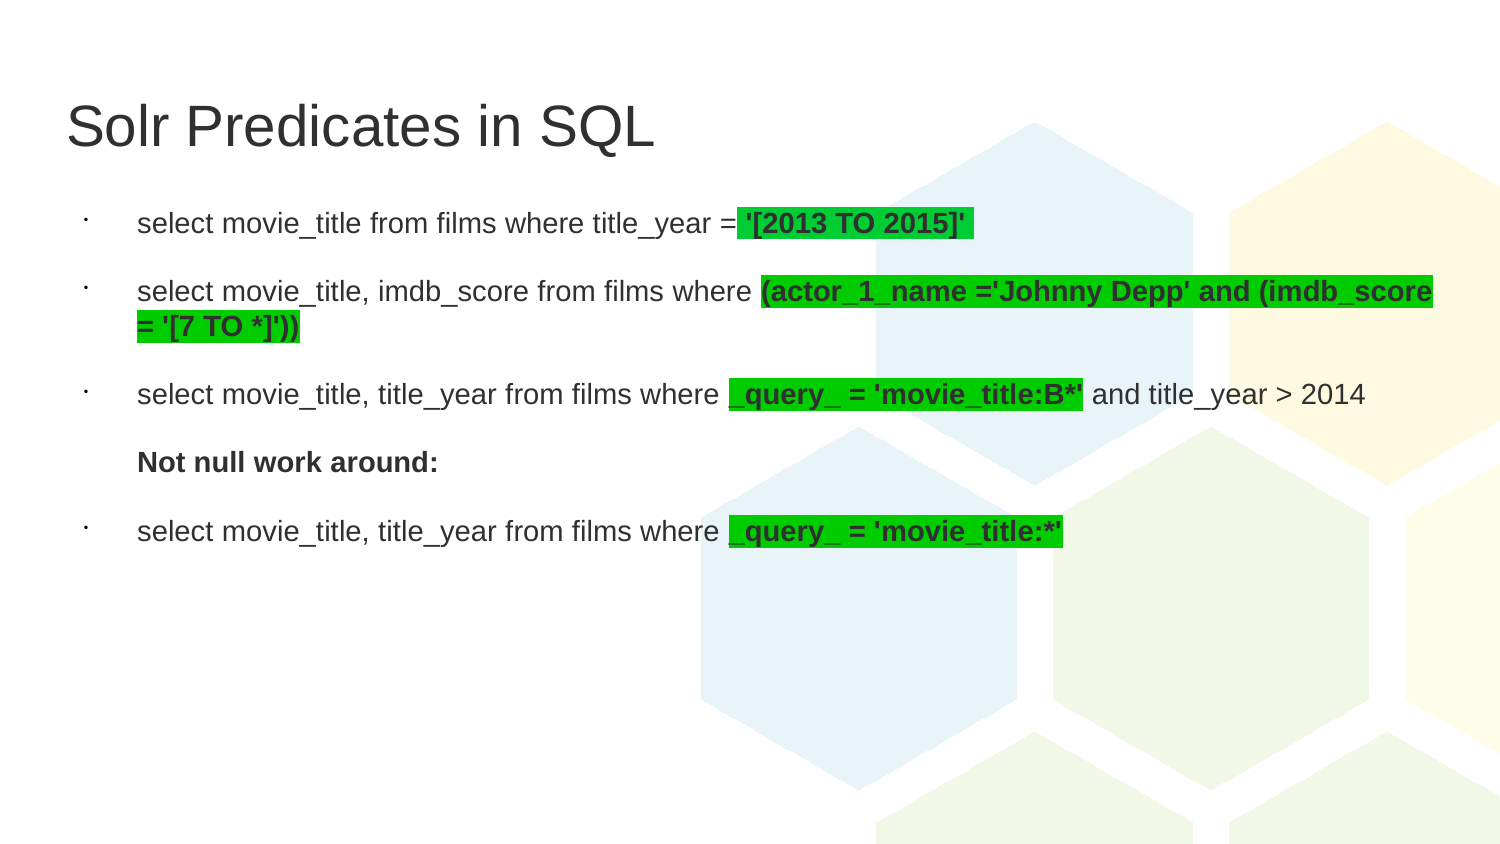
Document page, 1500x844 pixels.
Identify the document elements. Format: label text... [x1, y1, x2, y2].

title Solr Predicates in SQL [51, 72, 1449, 167]
list select movie_title from films where title_year = '[2013 TO 2015]' select movie_title, imdb_score from films where (actor_1_name ='Johnny Depp' and (imdb_score = '[7 TO *]')) select movie_title, title_year from films where _query_ = 'movie_title:B*' and title_year > 2014 Not null work around: select movie_title, title_year from films where _query_ = 'movie_title:*' [51, 189, 1449, 750]
picture [0, 0, 1500, 844]
